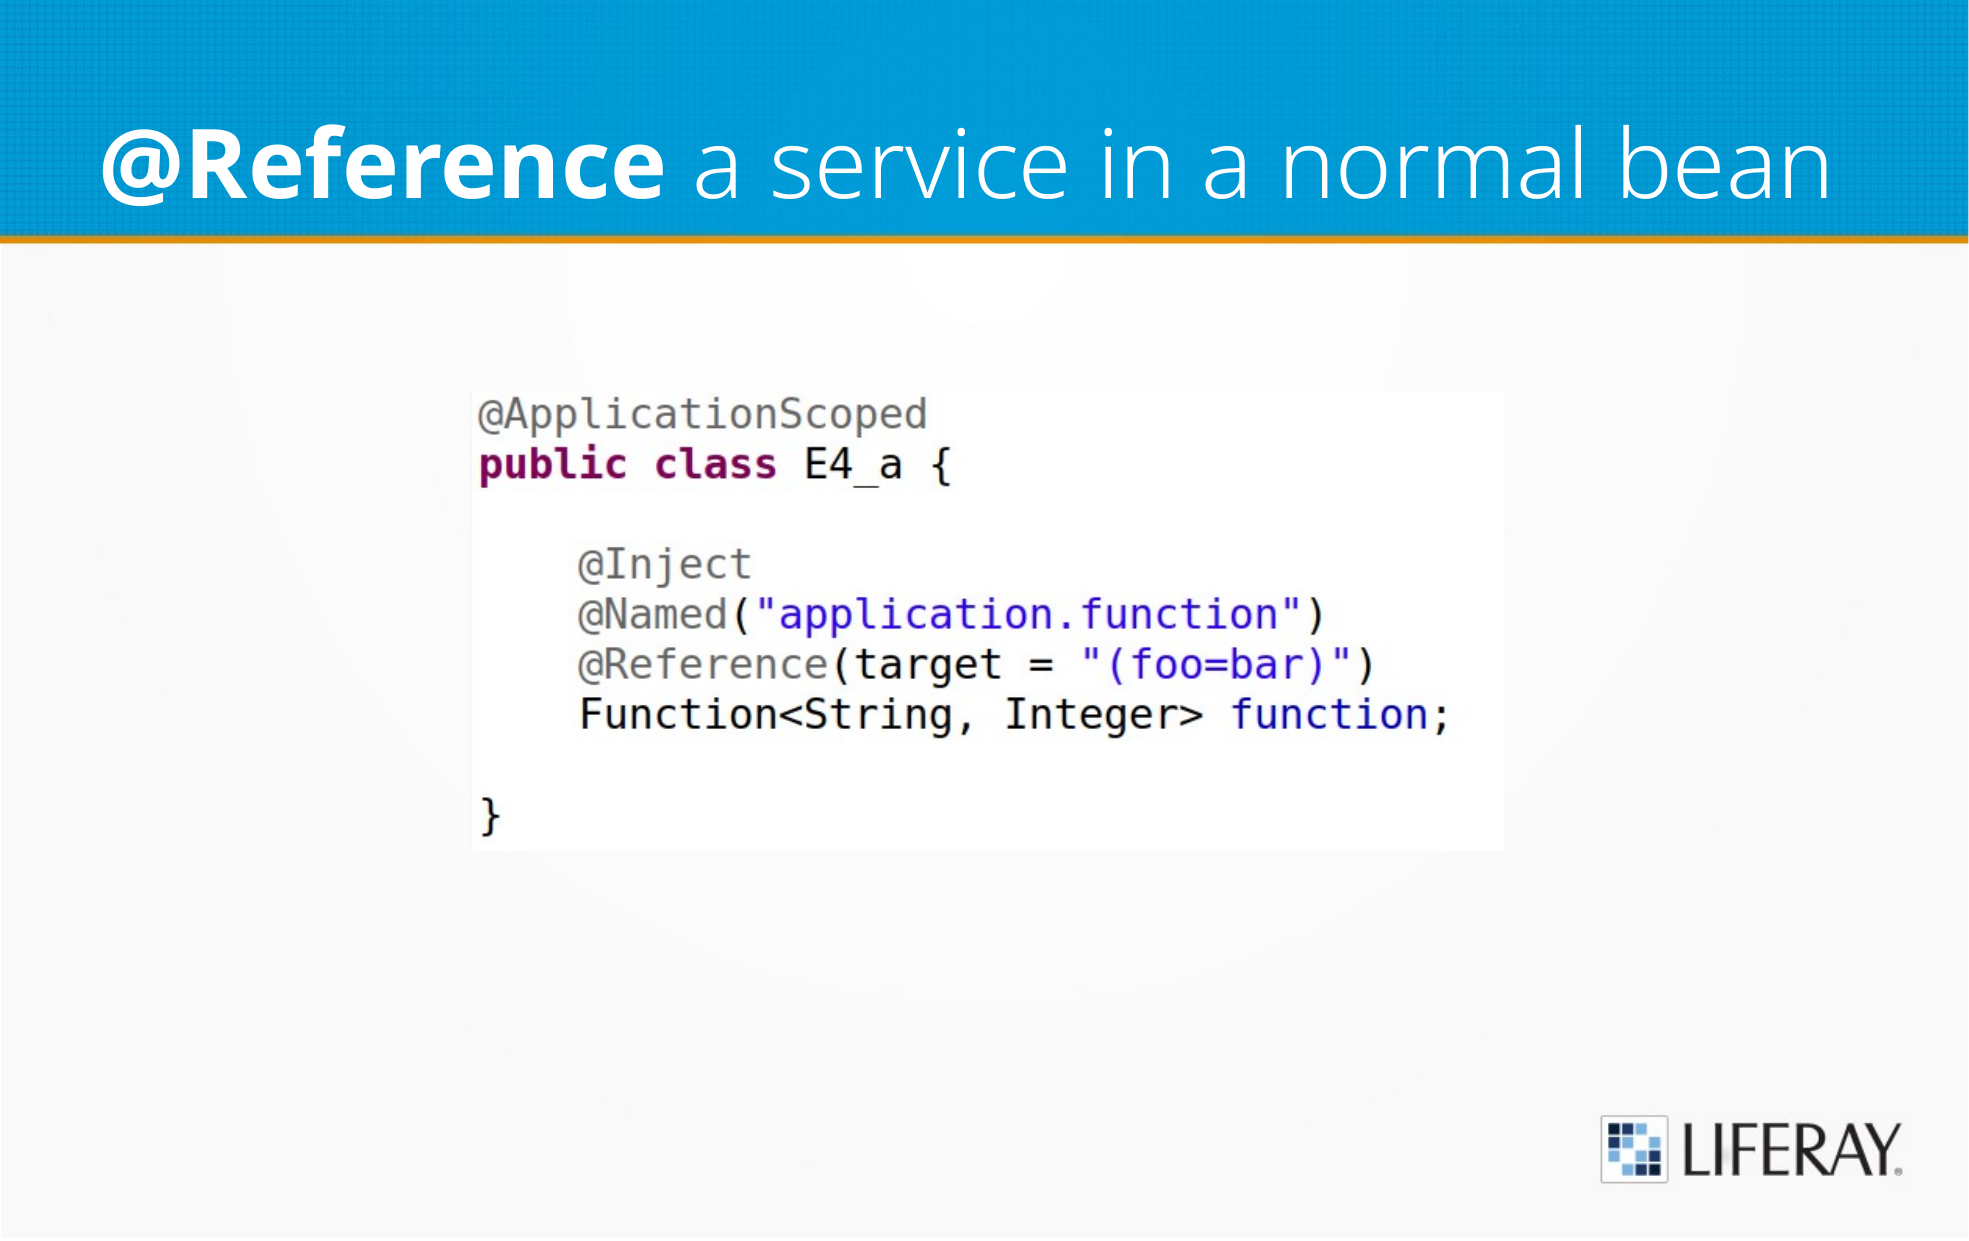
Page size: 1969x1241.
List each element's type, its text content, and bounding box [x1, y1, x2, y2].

picture [0, 233, 1969, 1241]
title @Reference a service in a normal bean [98, 19, 1870, 227]
